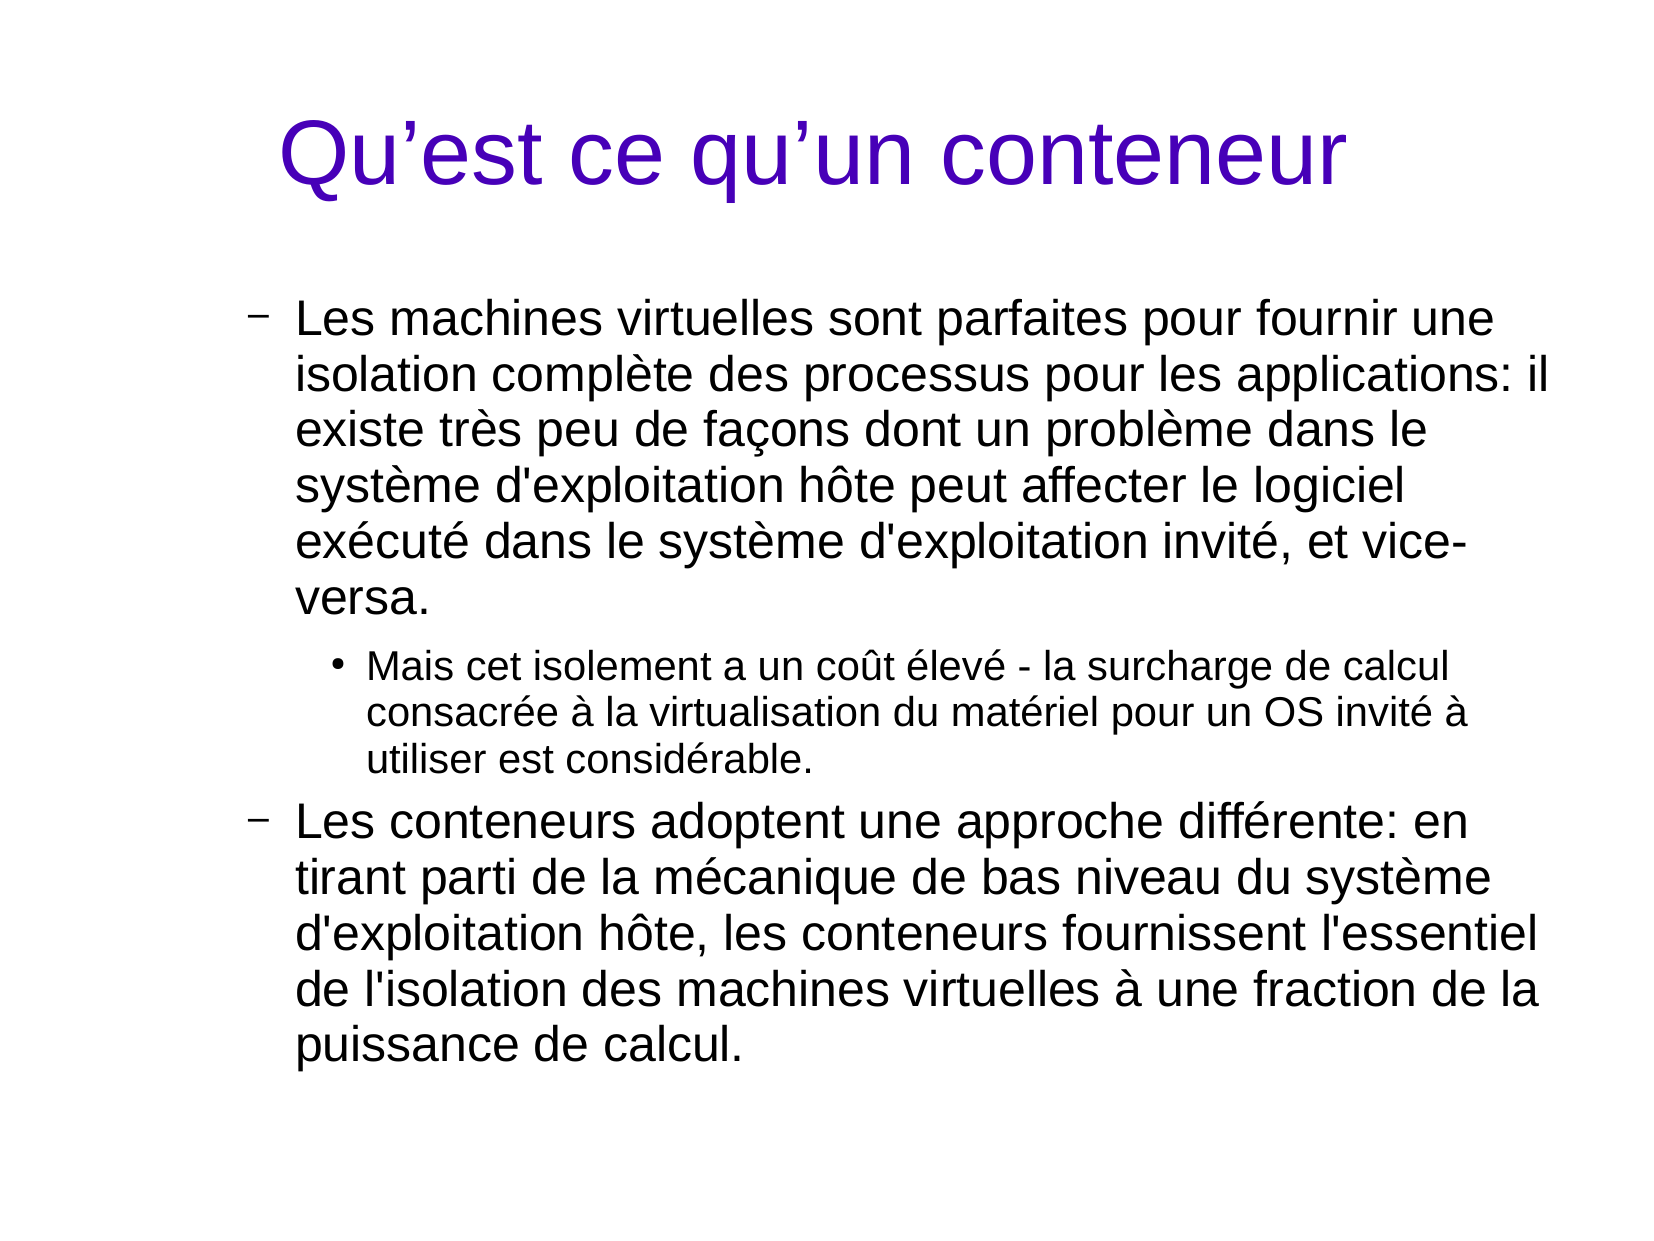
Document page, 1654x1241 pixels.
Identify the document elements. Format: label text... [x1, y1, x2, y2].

title Qu’est ce qu’un conteneur [82, 49, 1571, 257]
list Les machines virtuelles sont parfaites pour fournir une isolation complète des processus pour les applications: il existe très peu de façons dont un problème dans le système d'exploitation hôte peut affecter le logiciel exécuté dans le système d'exploitation invité, et vice-versa. Mais cet isolement a un coût élevé - la surcharge de calcul consacrée à la virtualisation du matériel pour un OS invité à utiliser est considérable. Les conteneurs adoptent une approche différente: en tirant parti de la mécanique de bas niveau du système d'exploitation hôte, les conteneurs fournissent l'essentiel de l'isolation des machines virtuelles à une fraction de la puissance de calcul. [82, 290, 1571, 1241]
